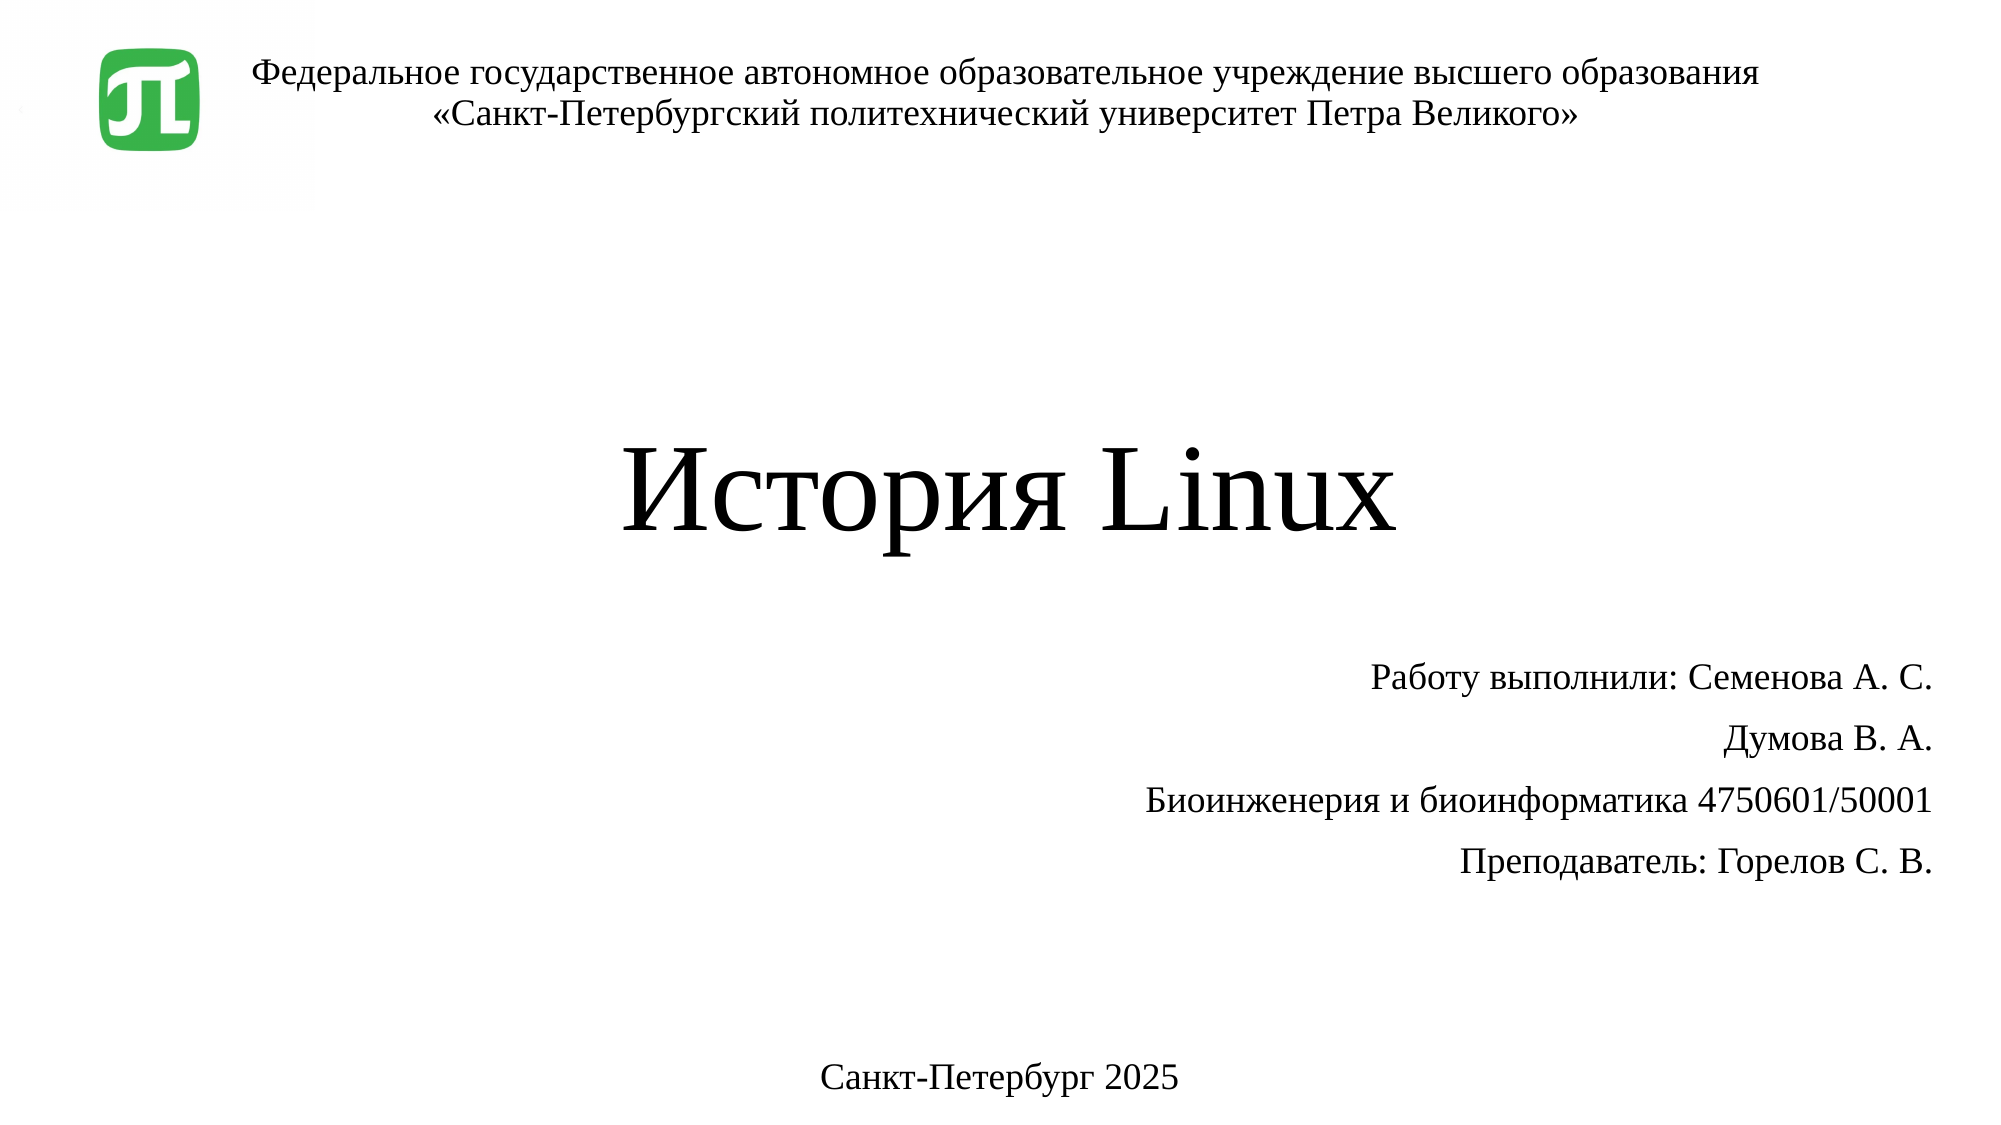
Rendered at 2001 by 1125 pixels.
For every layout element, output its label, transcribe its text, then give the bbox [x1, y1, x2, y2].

subtitle Работу выполнили: Семенова А. С. Думова В. А. Биоинженерия и биоинформатика 4750601/50001 Преподаватель: Горелов С. В. [1003, 649, 1949, 895]
picture [0, 0, 315, 211]
title История Linux [259, 266, 1760, 565]
text_box Федеральное государственное автономное образовательное учреждение высшего образования «Санкт-Петербургский политехнический университет Петра Великого» [236, 43, 2000, 266]
text_box Санкт-Петербург 2025 [0, 895, 2000, 1093]
